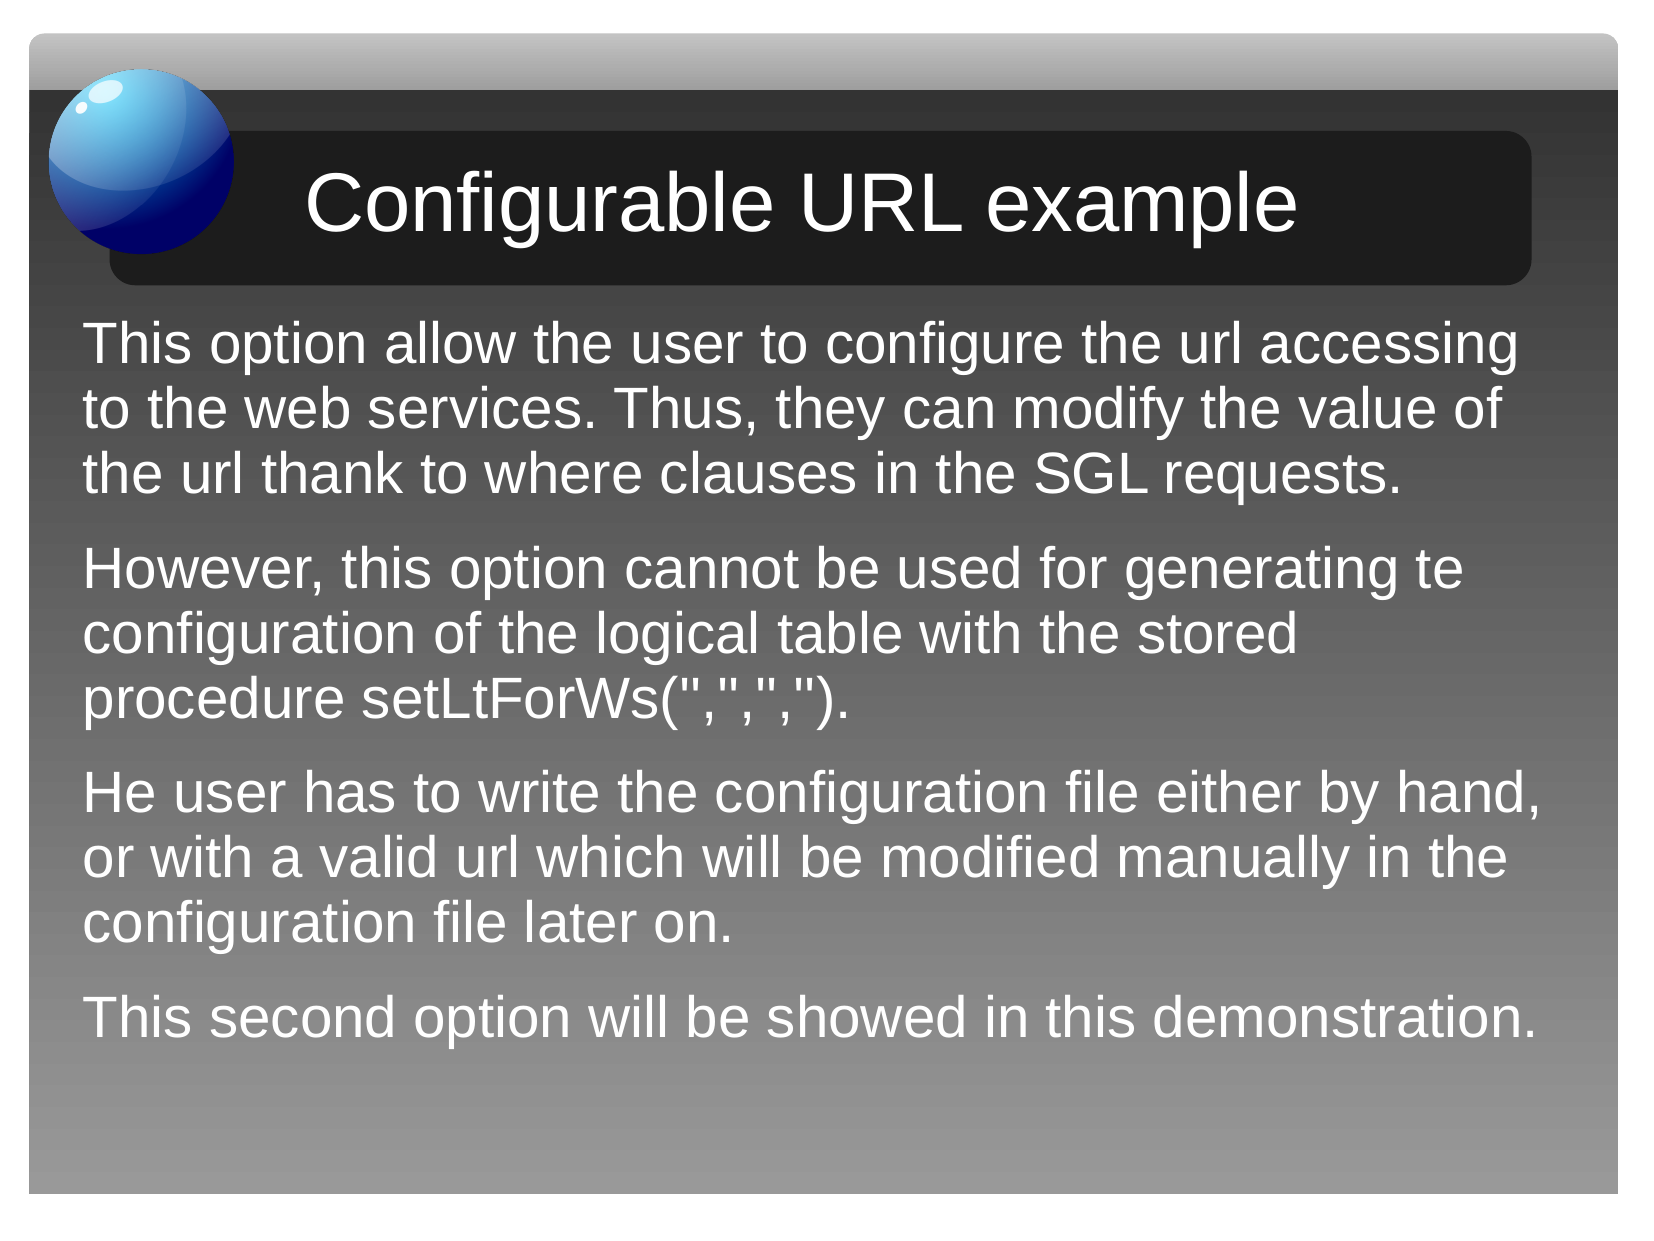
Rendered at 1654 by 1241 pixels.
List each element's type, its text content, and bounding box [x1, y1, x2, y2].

title Configurable URL example [82, 137, 1571, 267]
list This option allow the user to configure the url accessing to the web services. Thus, they can modify the value of the url thank to where clauses in the SGL requests. However, this option cannot be used for generating te configuration of the logical table with the stored procedure setLtForWs('','','',''). He user has to write the configuration file either by hand, or with a valid url which will be modified manually in the configuration file later on. This second option will be showed in this demonstration. [82, 310, 1571, 1152]
picture [29, 57, 253, 266]
